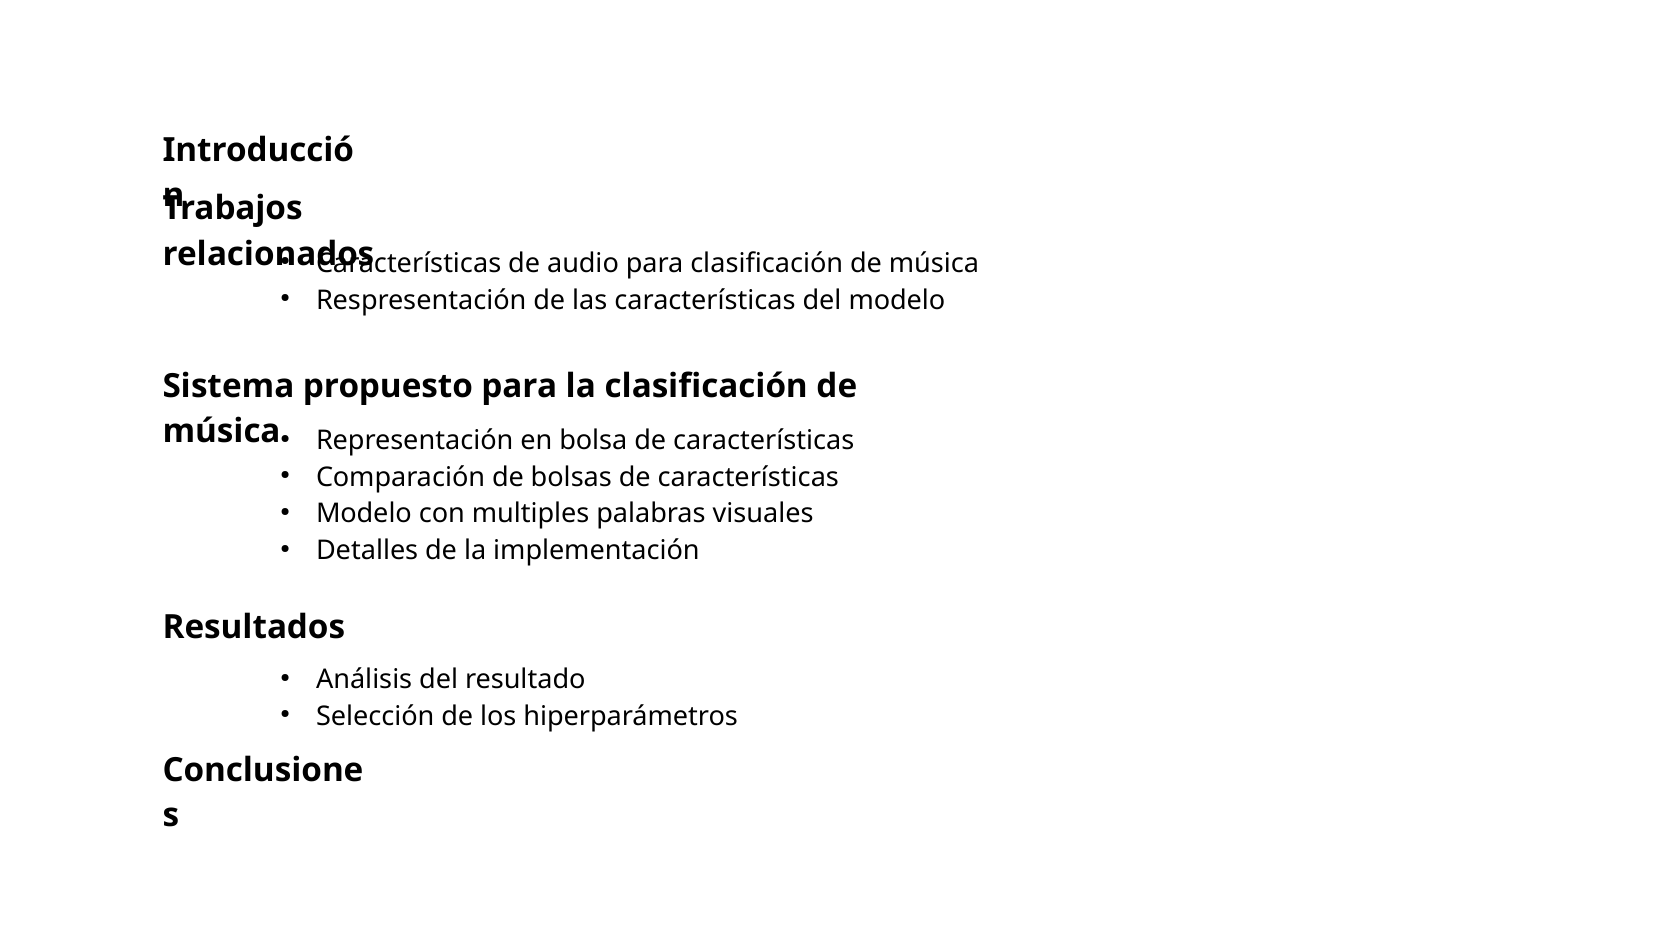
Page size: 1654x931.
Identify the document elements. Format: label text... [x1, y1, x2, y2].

text_box Características de audio para clasificación de música Respresentación de las características del modelo [265, 236, 1063, 323]
text_box Representación en bolsa de características Comparación de bolsas de características Modelo con multiples palabras visuales Detalles de la implementación [265, 413, 1034, 572]
text_box Introducción [147, 118, 384, 178]
text_box Trabajos relacionados [147, 177, 532, 237]
text_box Resultados [147, 595, 650, 655]
text_box Análisis del resultado Selección de los hiperparámetros [265, 652, 1063, 739]
text_box Sistema propuesto para la clasificación de música [147, 354, 945, 414]
text_box Conclusiones [147, 738, 384, 798]
